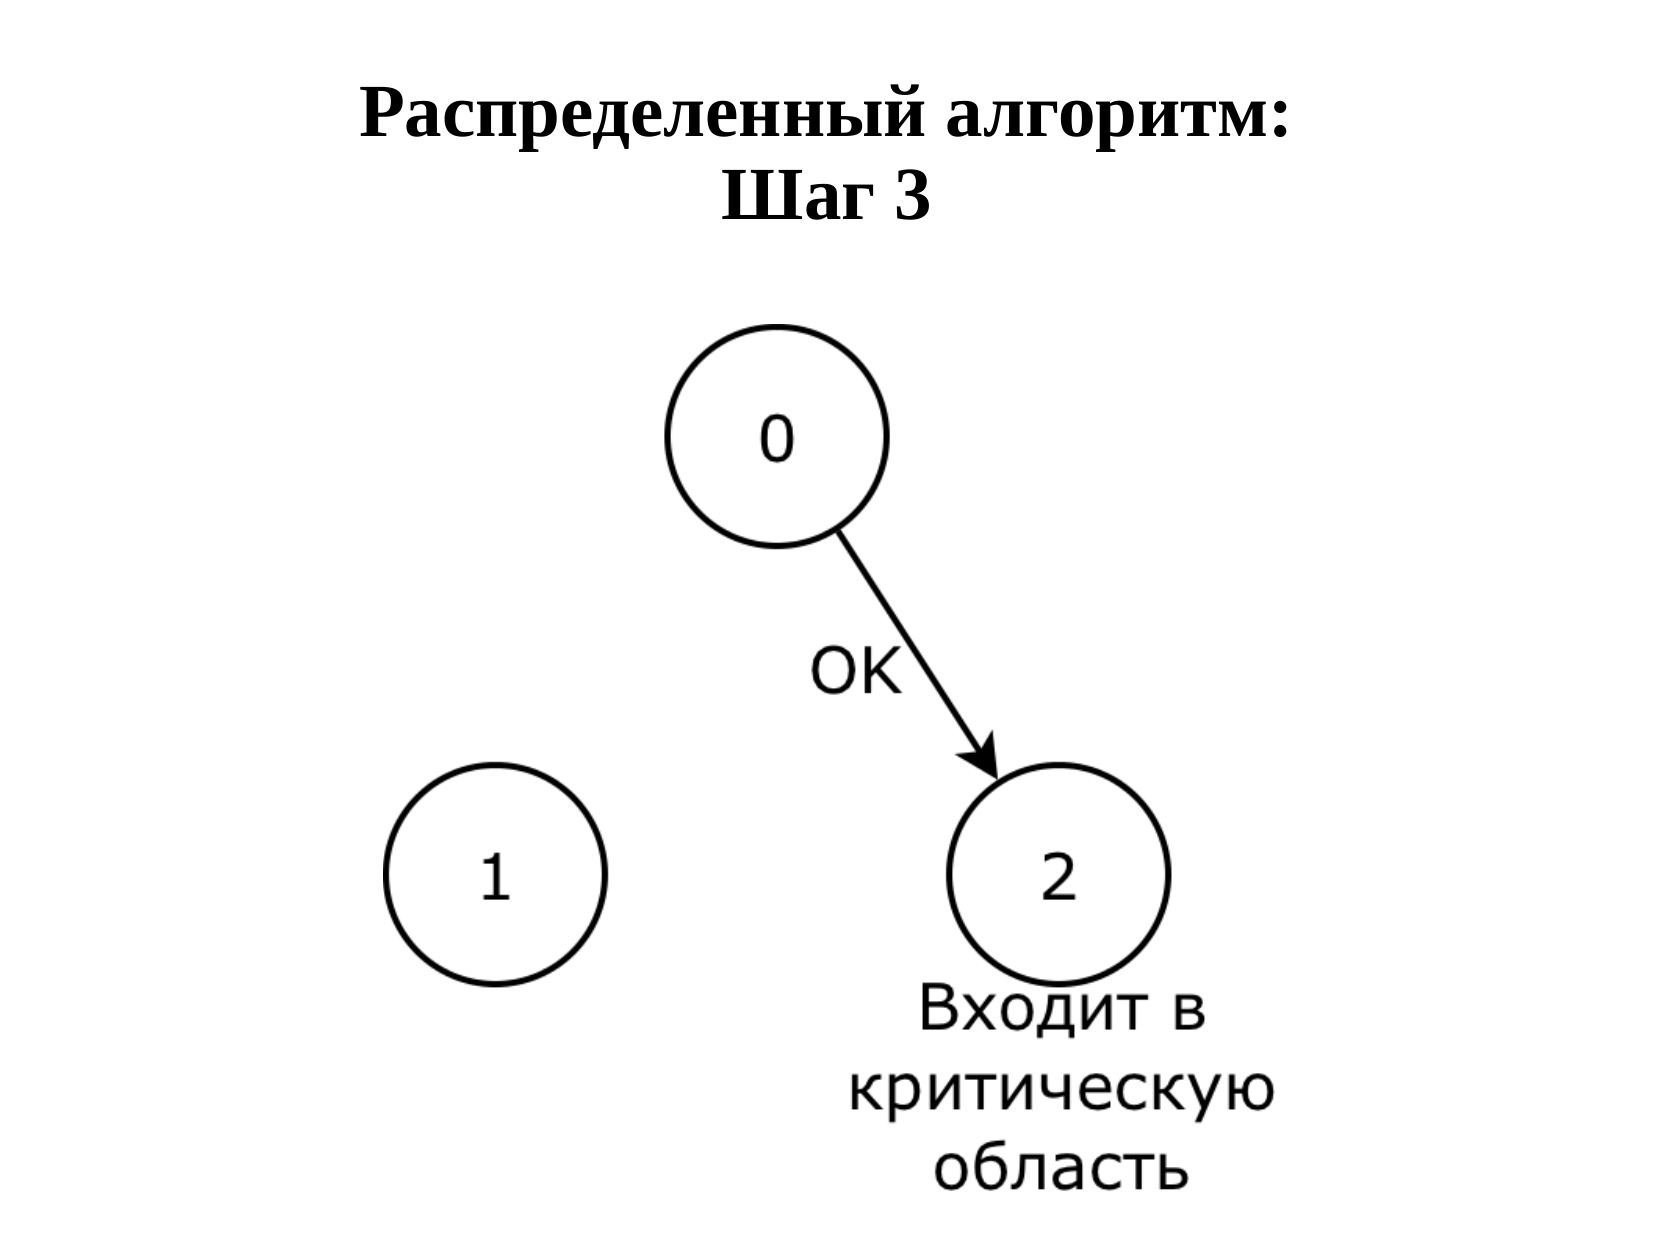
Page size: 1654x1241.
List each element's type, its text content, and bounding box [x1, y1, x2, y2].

title Распределенный алгоритм: Шаг 3 [82, 56, 1571, 250]
picture [383, 324, 1275, 1202]
